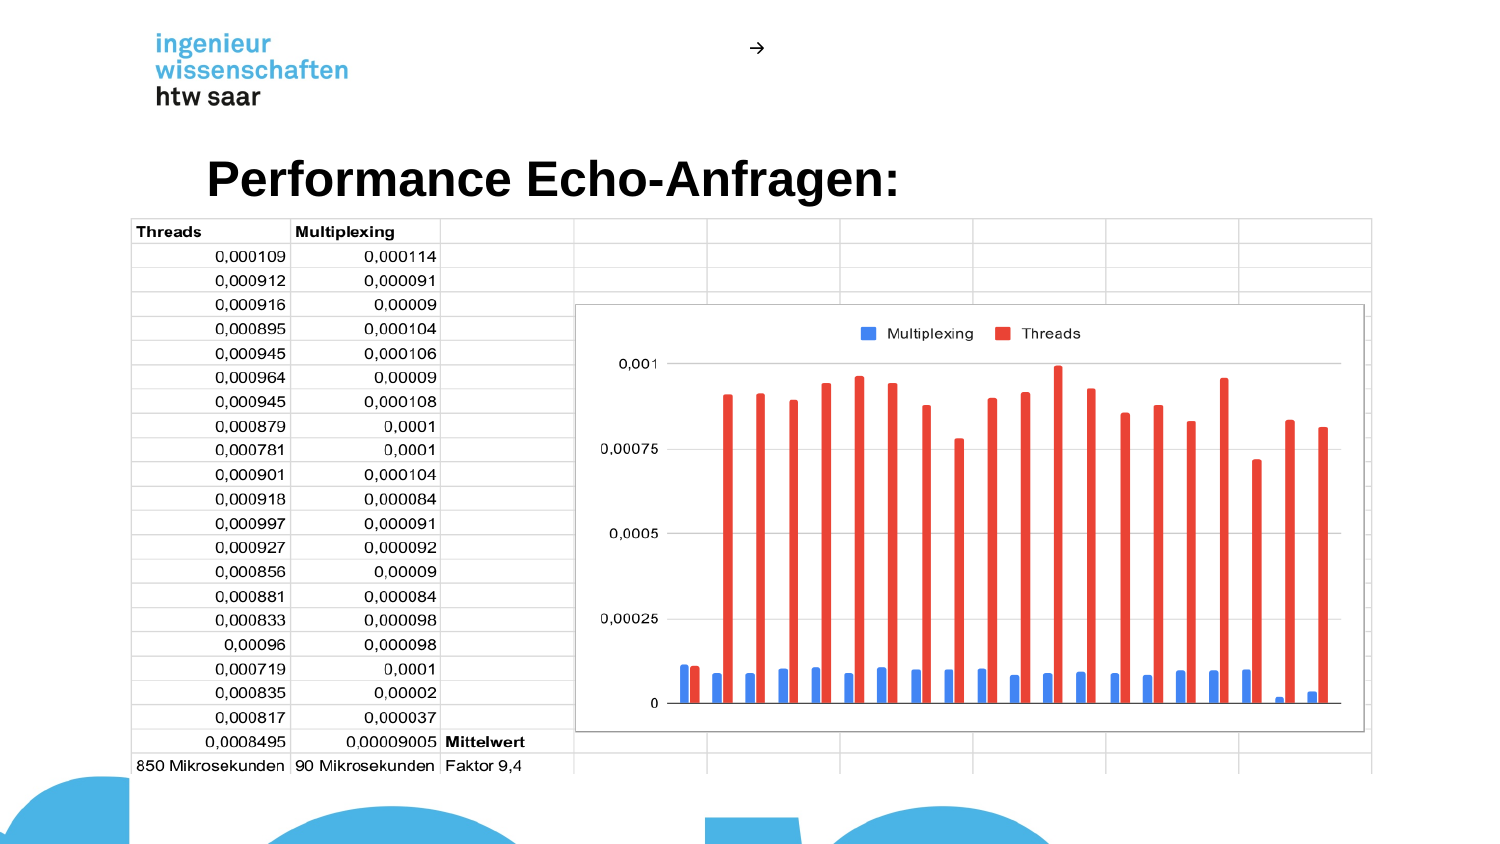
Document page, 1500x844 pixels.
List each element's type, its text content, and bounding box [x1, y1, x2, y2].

title Performance Echo-Anfragen: [200, 140, 1271, 213]
picture [0, 0, 1385, 844]
